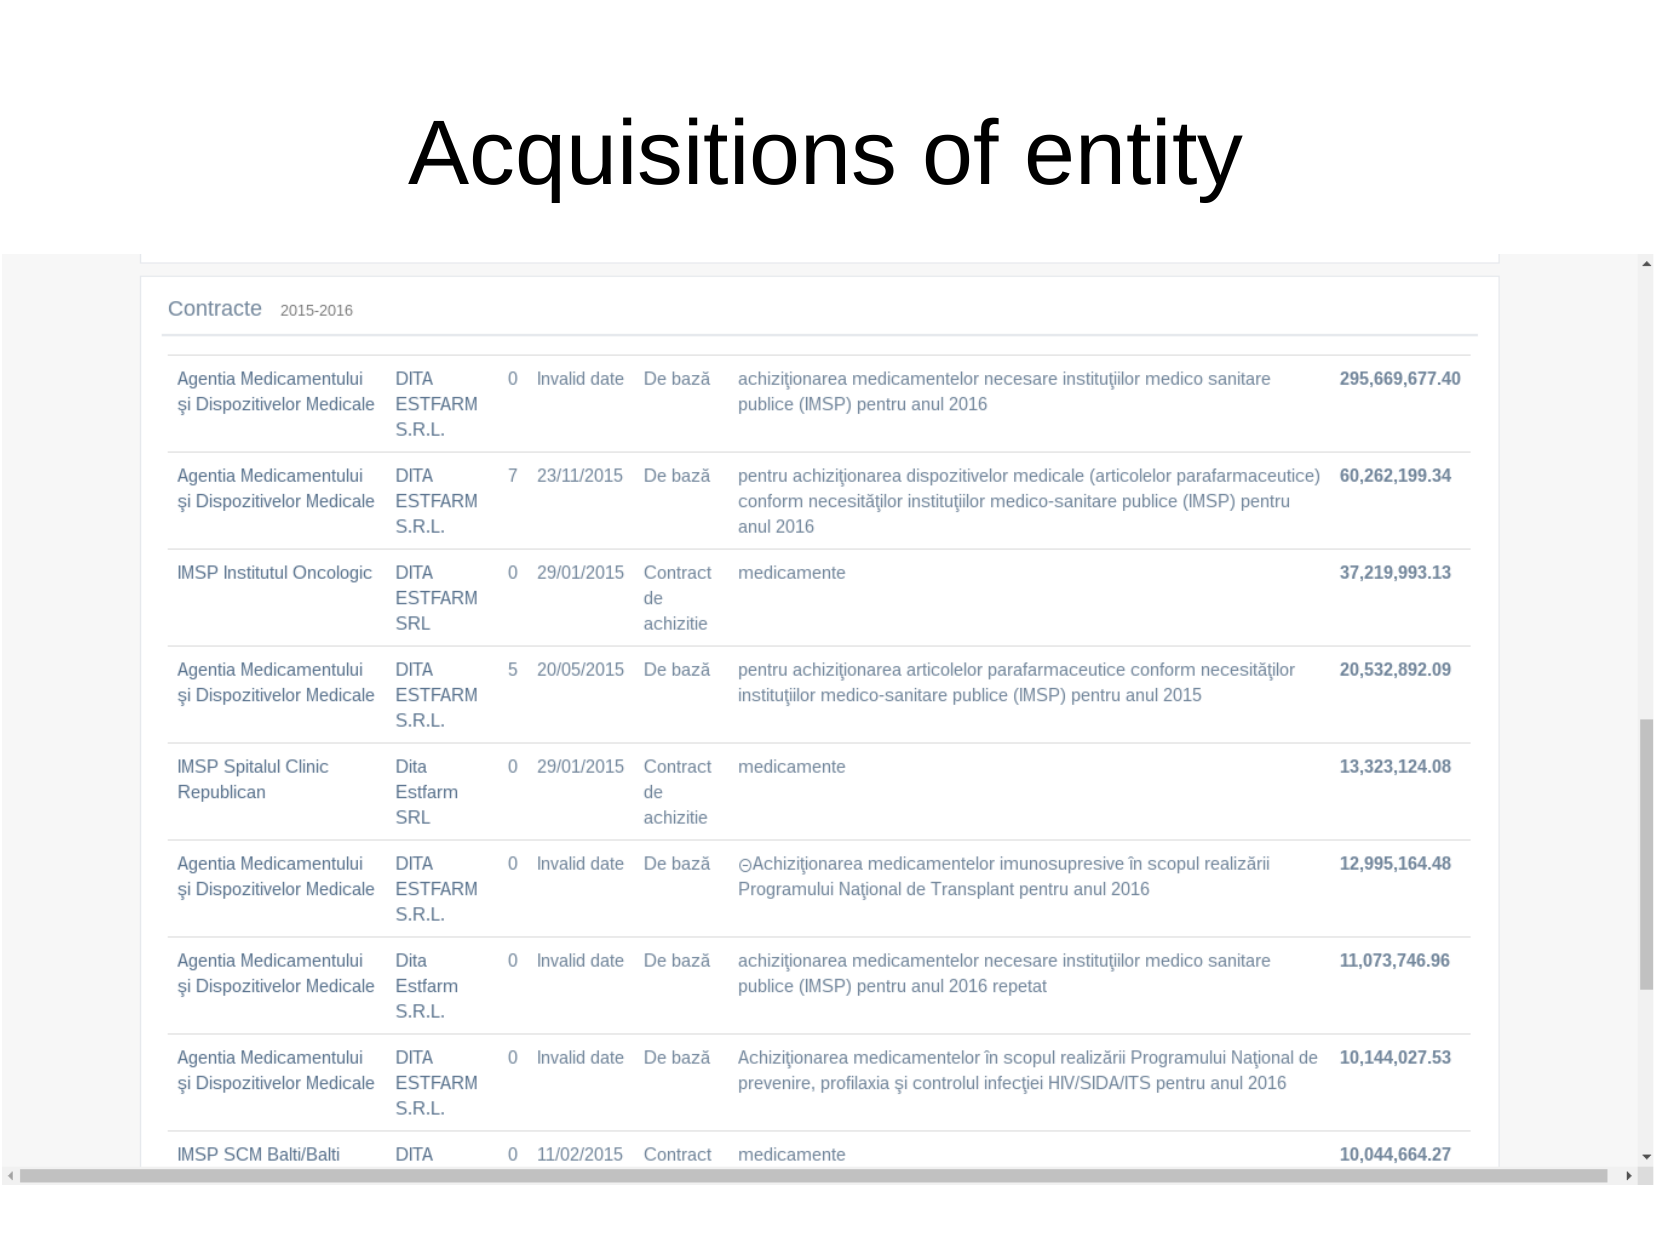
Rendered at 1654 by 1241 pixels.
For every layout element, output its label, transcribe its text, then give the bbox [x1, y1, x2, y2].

title Acquisitions of entity [82, 49, 1571, 254]
picture [2, 254, 1654, 1185]
